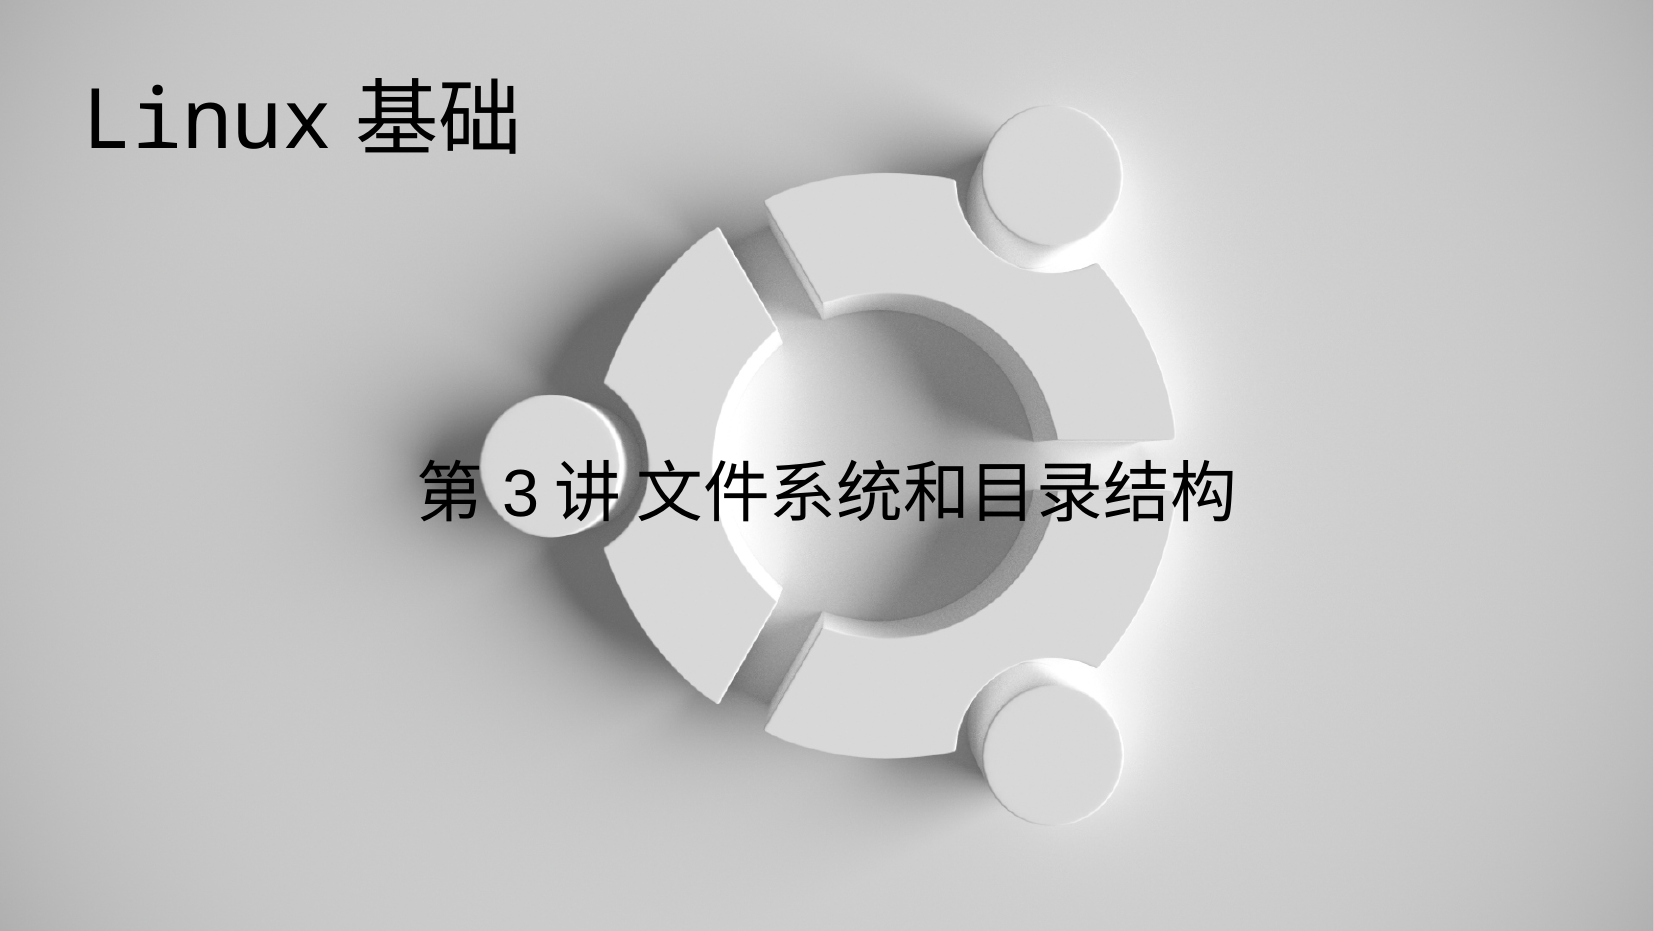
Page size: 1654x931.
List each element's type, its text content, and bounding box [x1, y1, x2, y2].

picture [0, 0, 1654, 931]
title Linux基础 [82, 37, 1571, 189]
subtitle 第3讲 文件系统和目录结构 [82, 217, 1571, 758]
